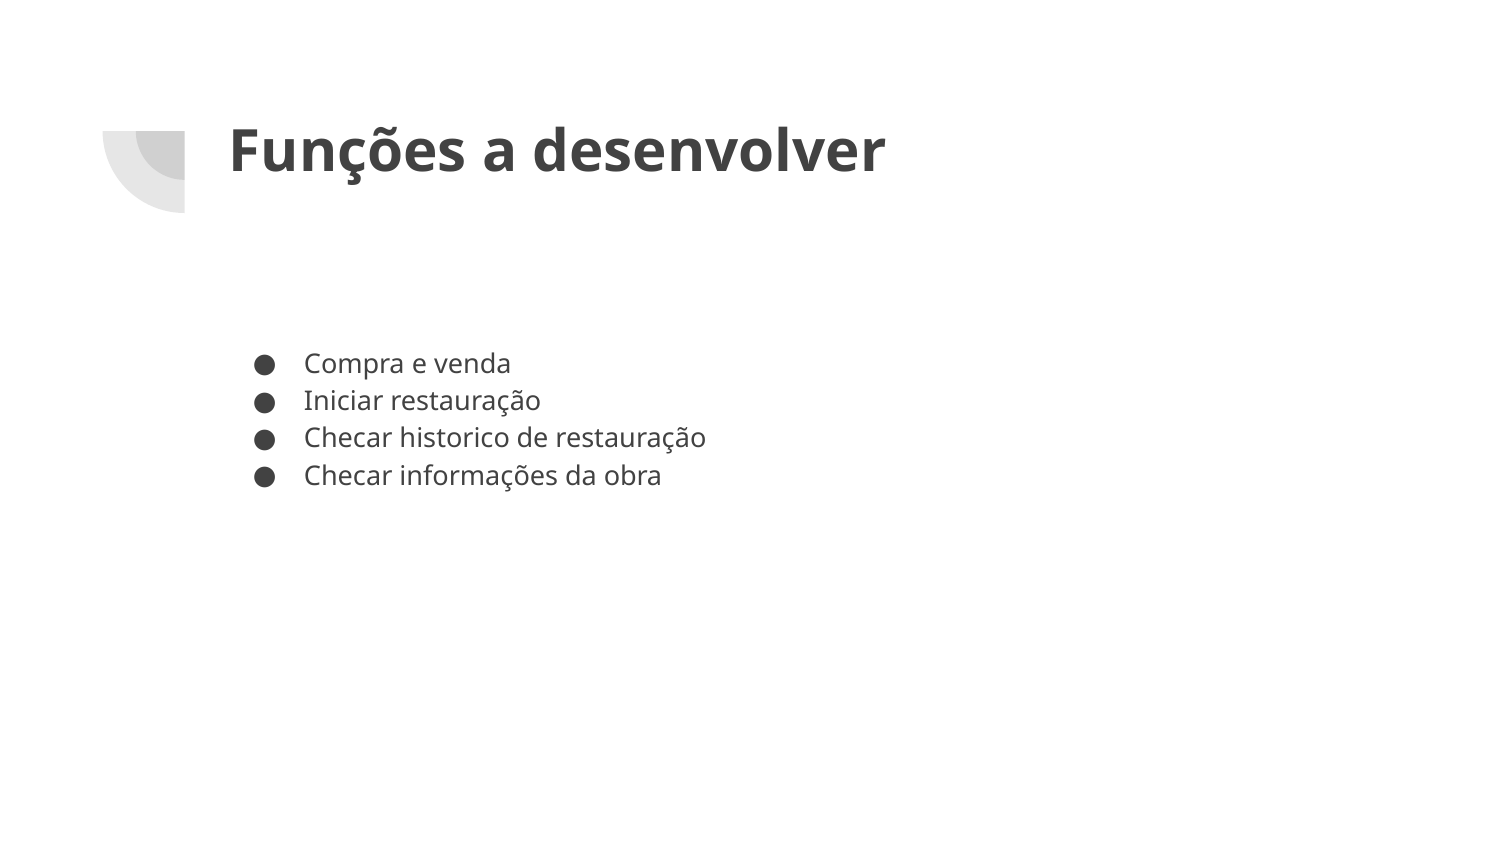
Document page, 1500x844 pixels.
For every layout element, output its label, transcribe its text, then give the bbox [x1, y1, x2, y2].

title Funções a desenvolver [213, 98, 1368, 263]
list Compra e venda Iniciar restauração Checar historico de restauração Checar informações da obra [213, 326, 1368, 744]
